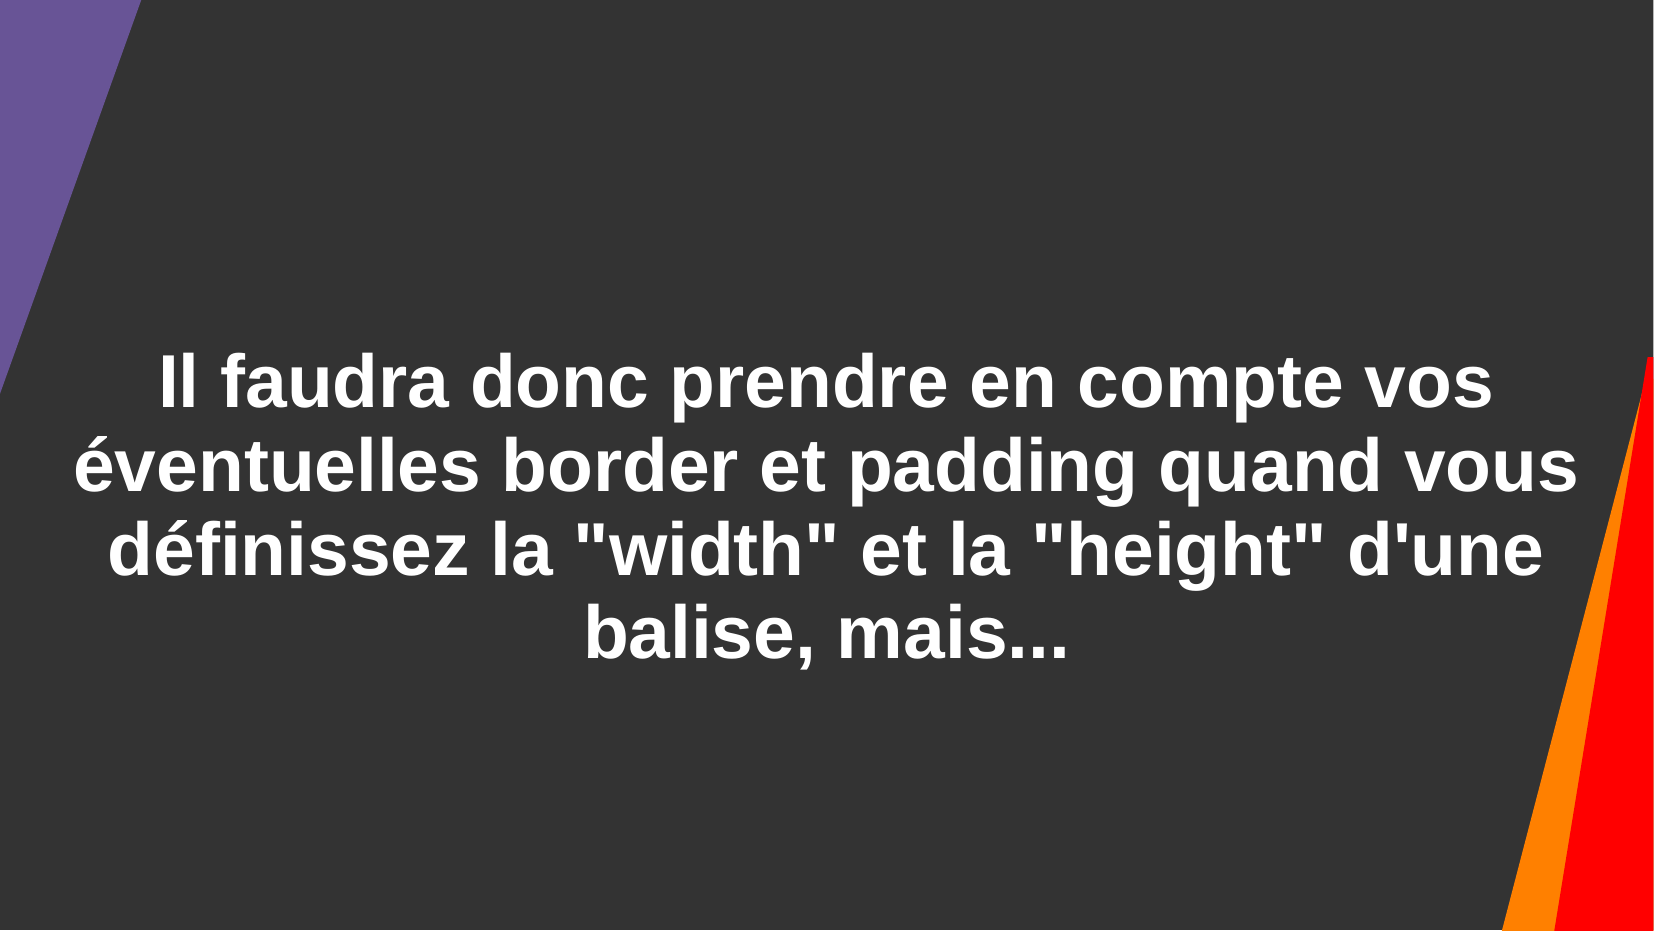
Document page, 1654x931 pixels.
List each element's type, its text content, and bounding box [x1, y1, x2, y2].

text_box [1501, 356, 1654, 931]
text_box [0, 0, 142, 394]
title Il faudra donc prendre en compte vos éventuelles border et padding quand vous définissez la "width" et la "height" d'une balise, mais... [31, 339, 1622, 676]
